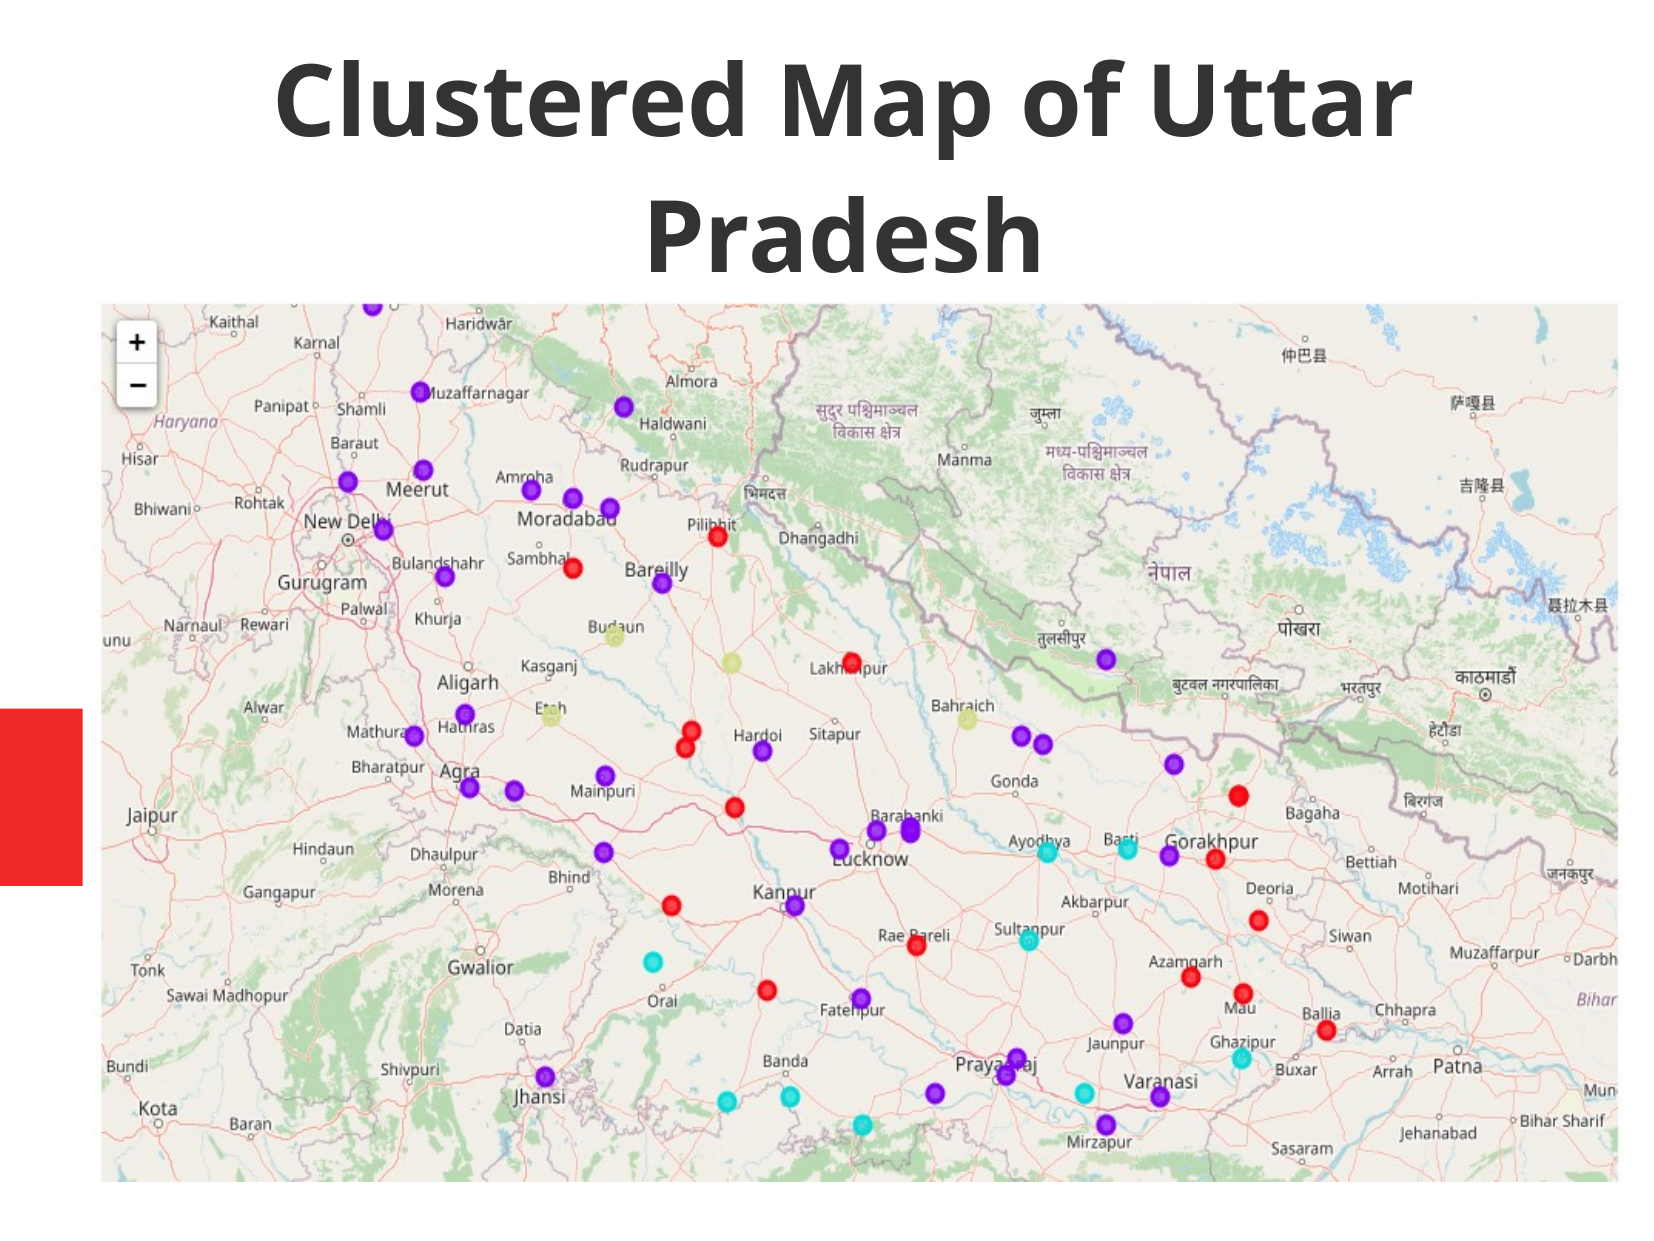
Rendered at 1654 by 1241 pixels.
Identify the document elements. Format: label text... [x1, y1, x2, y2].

title Clustered Map of Uttar Pradesh [141, 29, 1548, 301]
picture [94, 301, 1629, 1182]
